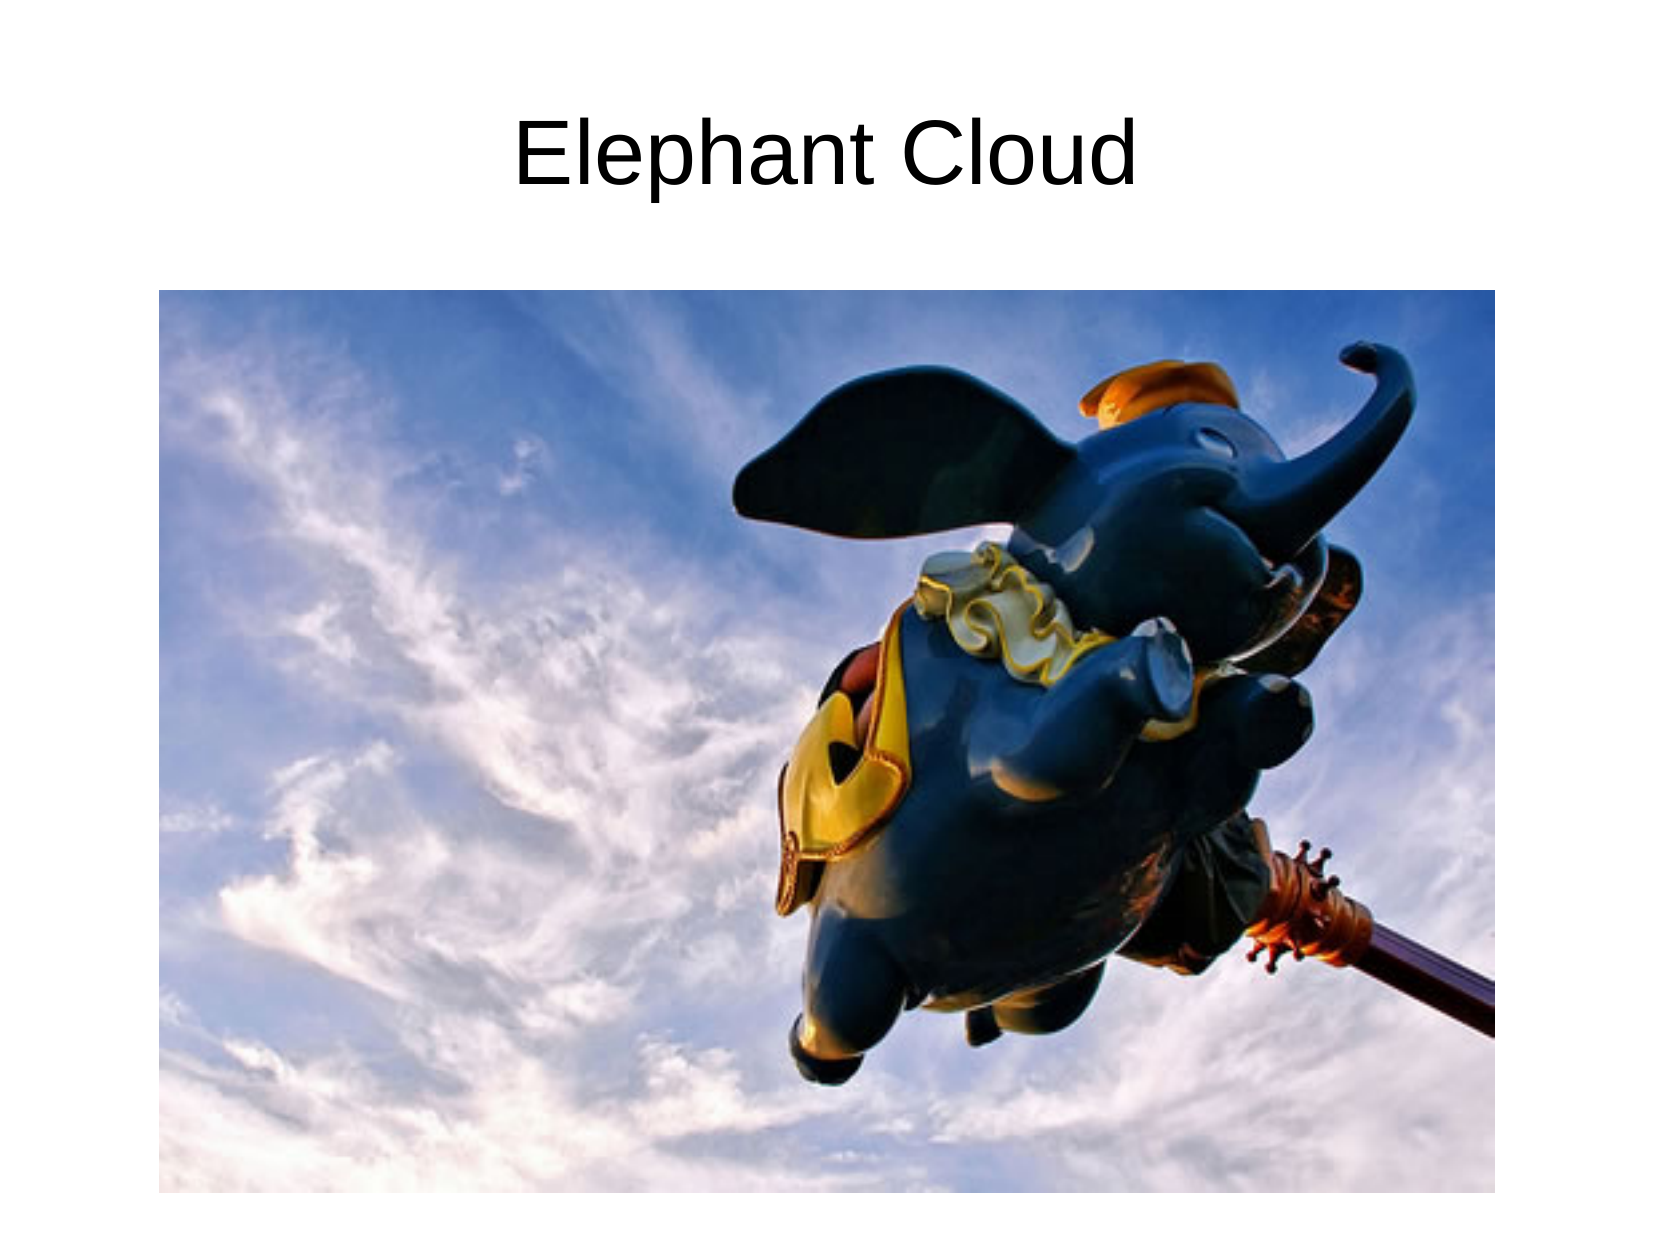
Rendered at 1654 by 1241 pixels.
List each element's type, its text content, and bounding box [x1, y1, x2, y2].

picture [159, 290, 1495, 1193]
title Elephant Cloud [82, 49, 1571, 257]
